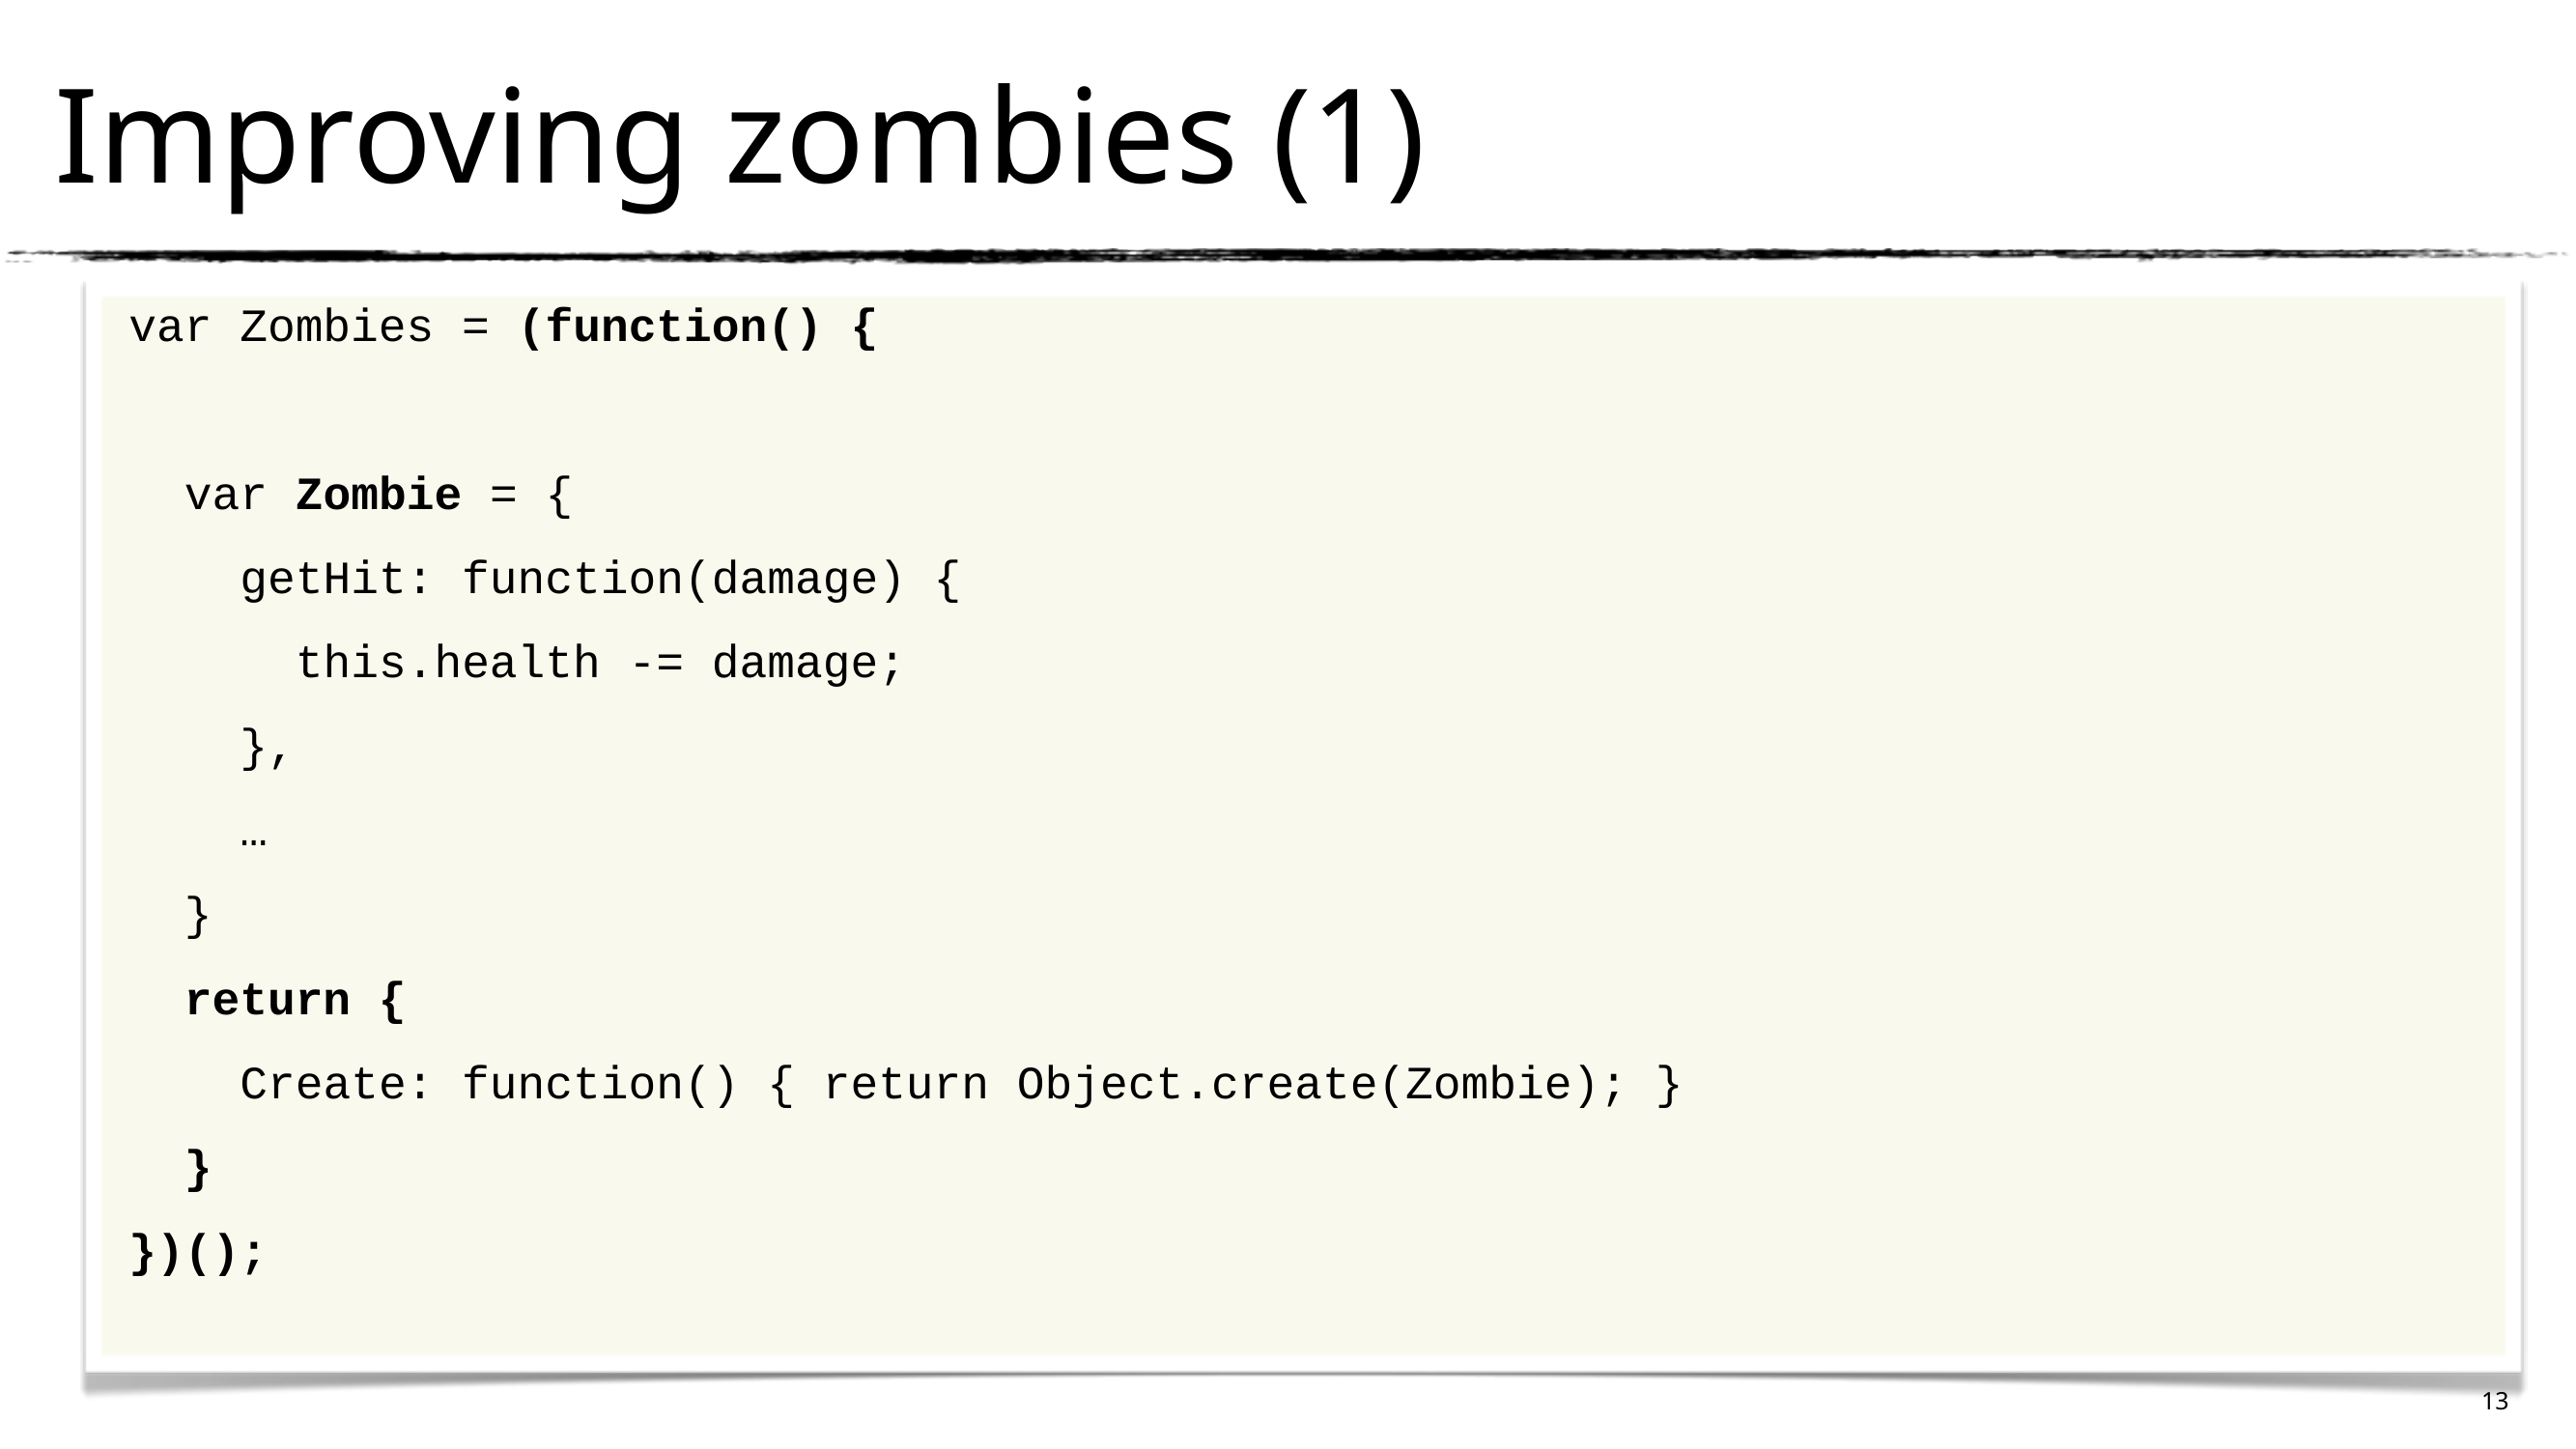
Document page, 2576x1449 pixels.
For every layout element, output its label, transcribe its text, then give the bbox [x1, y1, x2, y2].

text_box <number> [2474, 1378, 2517, 1423]
list var Zombies = (function() { var Zombie = { getHit: function(damage) { this.health -= damage; }, … } return { Create: function() { return Object.create(Zombie); } } })(); [128, 295, 2507, 1333]
picture [0, 248, 2576, 268]
title Improving zombies (1) [45, 12, 2528, 250]
picture [80, 280, 2528, 1401]
